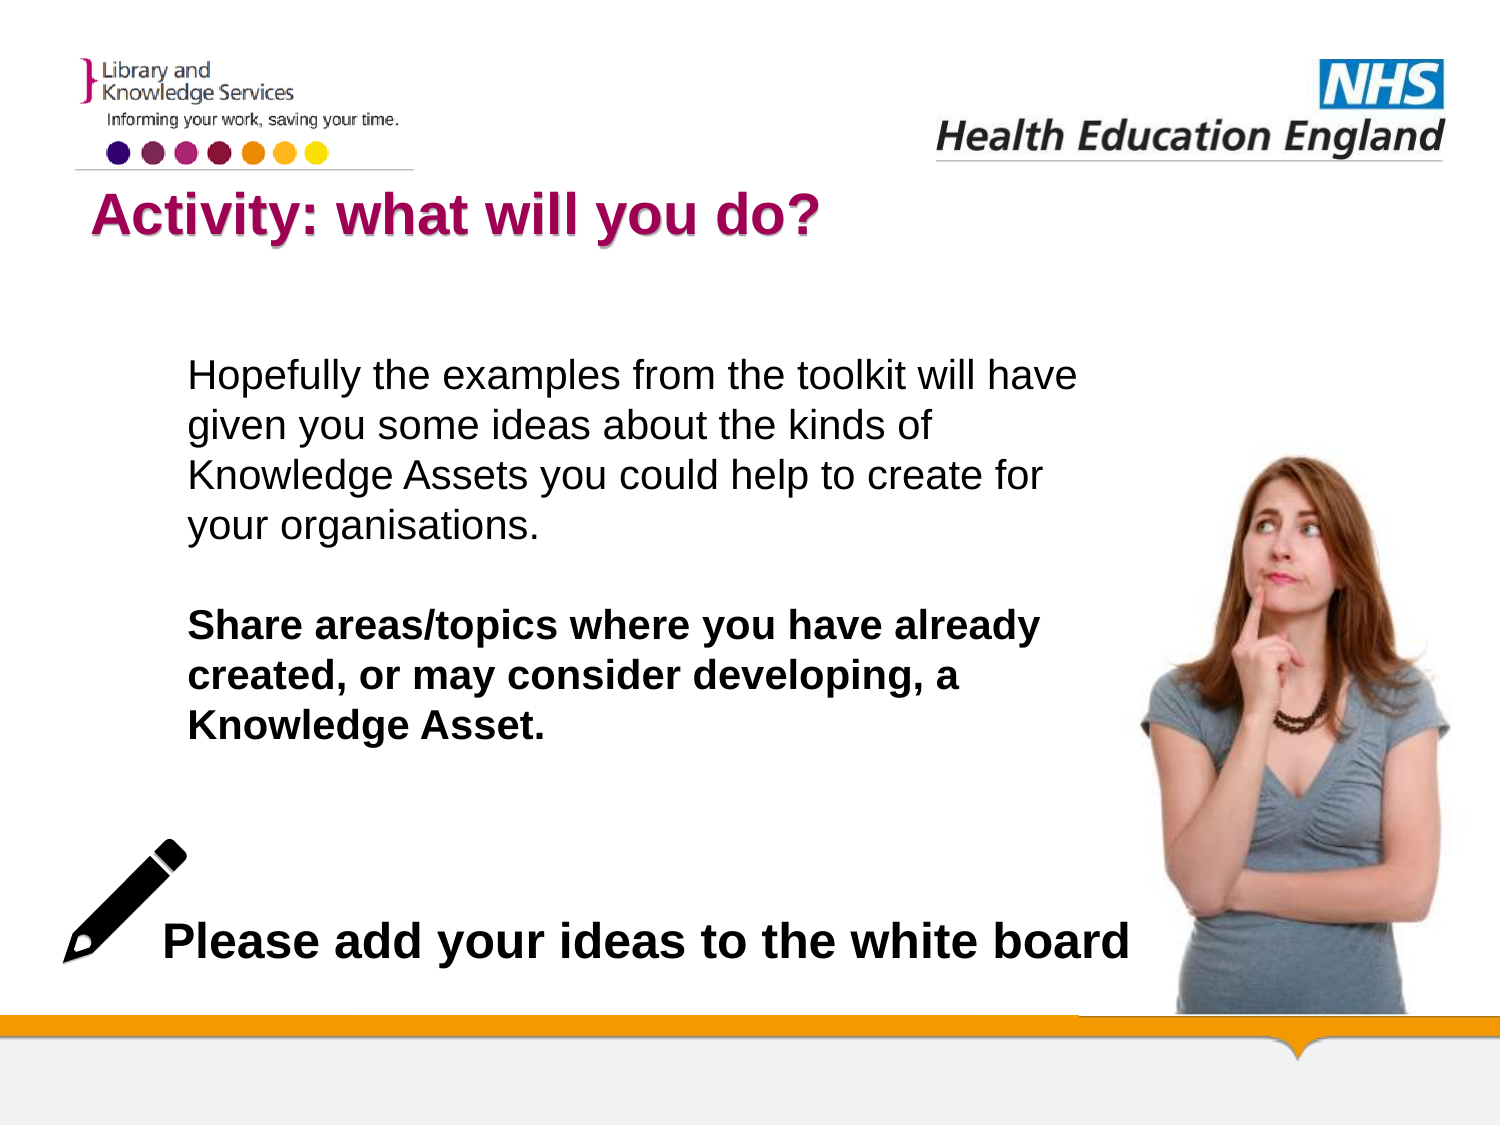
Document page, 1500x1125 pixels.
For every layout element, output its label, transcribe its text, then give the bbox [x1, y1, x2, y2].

text_box Hopefully the examples from the toolkit will have given you some ideas about the kinds of Knowledge Assets you could help to create for your organisations. Share areas/topics where you have already created, or may consider developing, a Knowledge Asset. [172, 340, 1109, 900]
picture [1079, 375, 1500, 1016]
text_box Please add your ideas to the white board [147, 900, 1180, 977]
picture [49, 825, 200, 976]
picture [75, 54, 416, 169]
title Activity: what will you do? [176, 217, 1500, 329]
